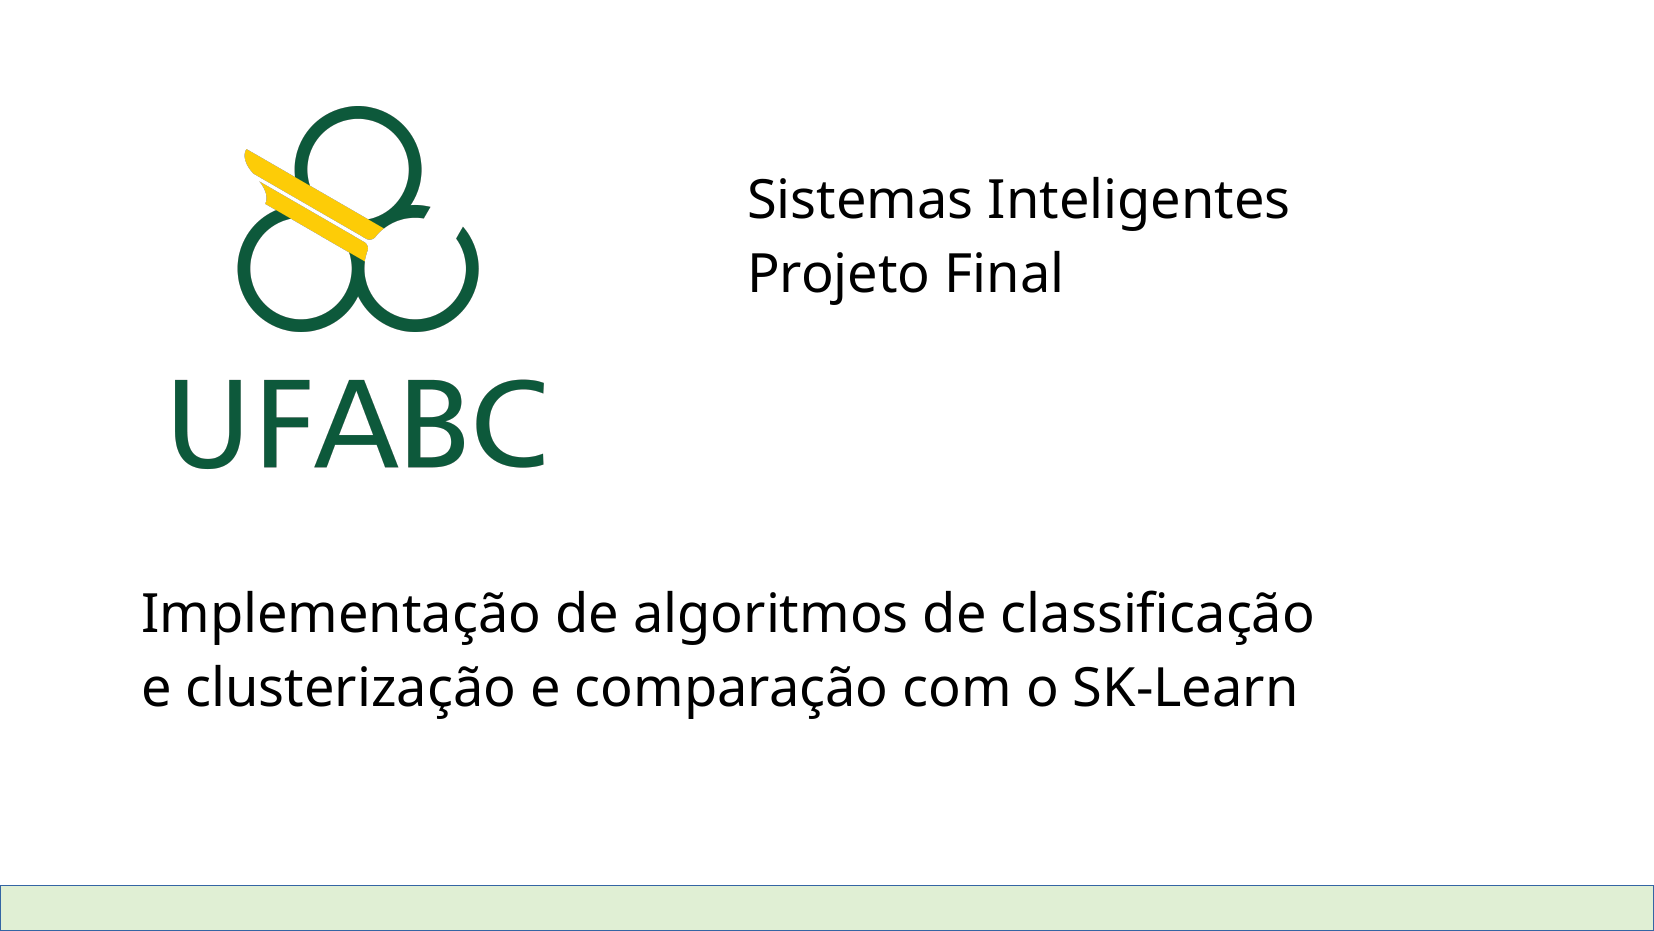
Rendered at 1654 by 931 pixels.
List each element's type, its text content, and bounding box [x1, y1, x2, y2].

text_box [0, 885, 1654, 931]
text_box Sistemas Inteligentes Projeto Final [732, 153, 1501, 380]
picture [165, 106, 547, 497]
text_box Implementação de algoritmos de classificação e clusterização e comparação com o SK-Learn [126, 566, 1564, 794]
